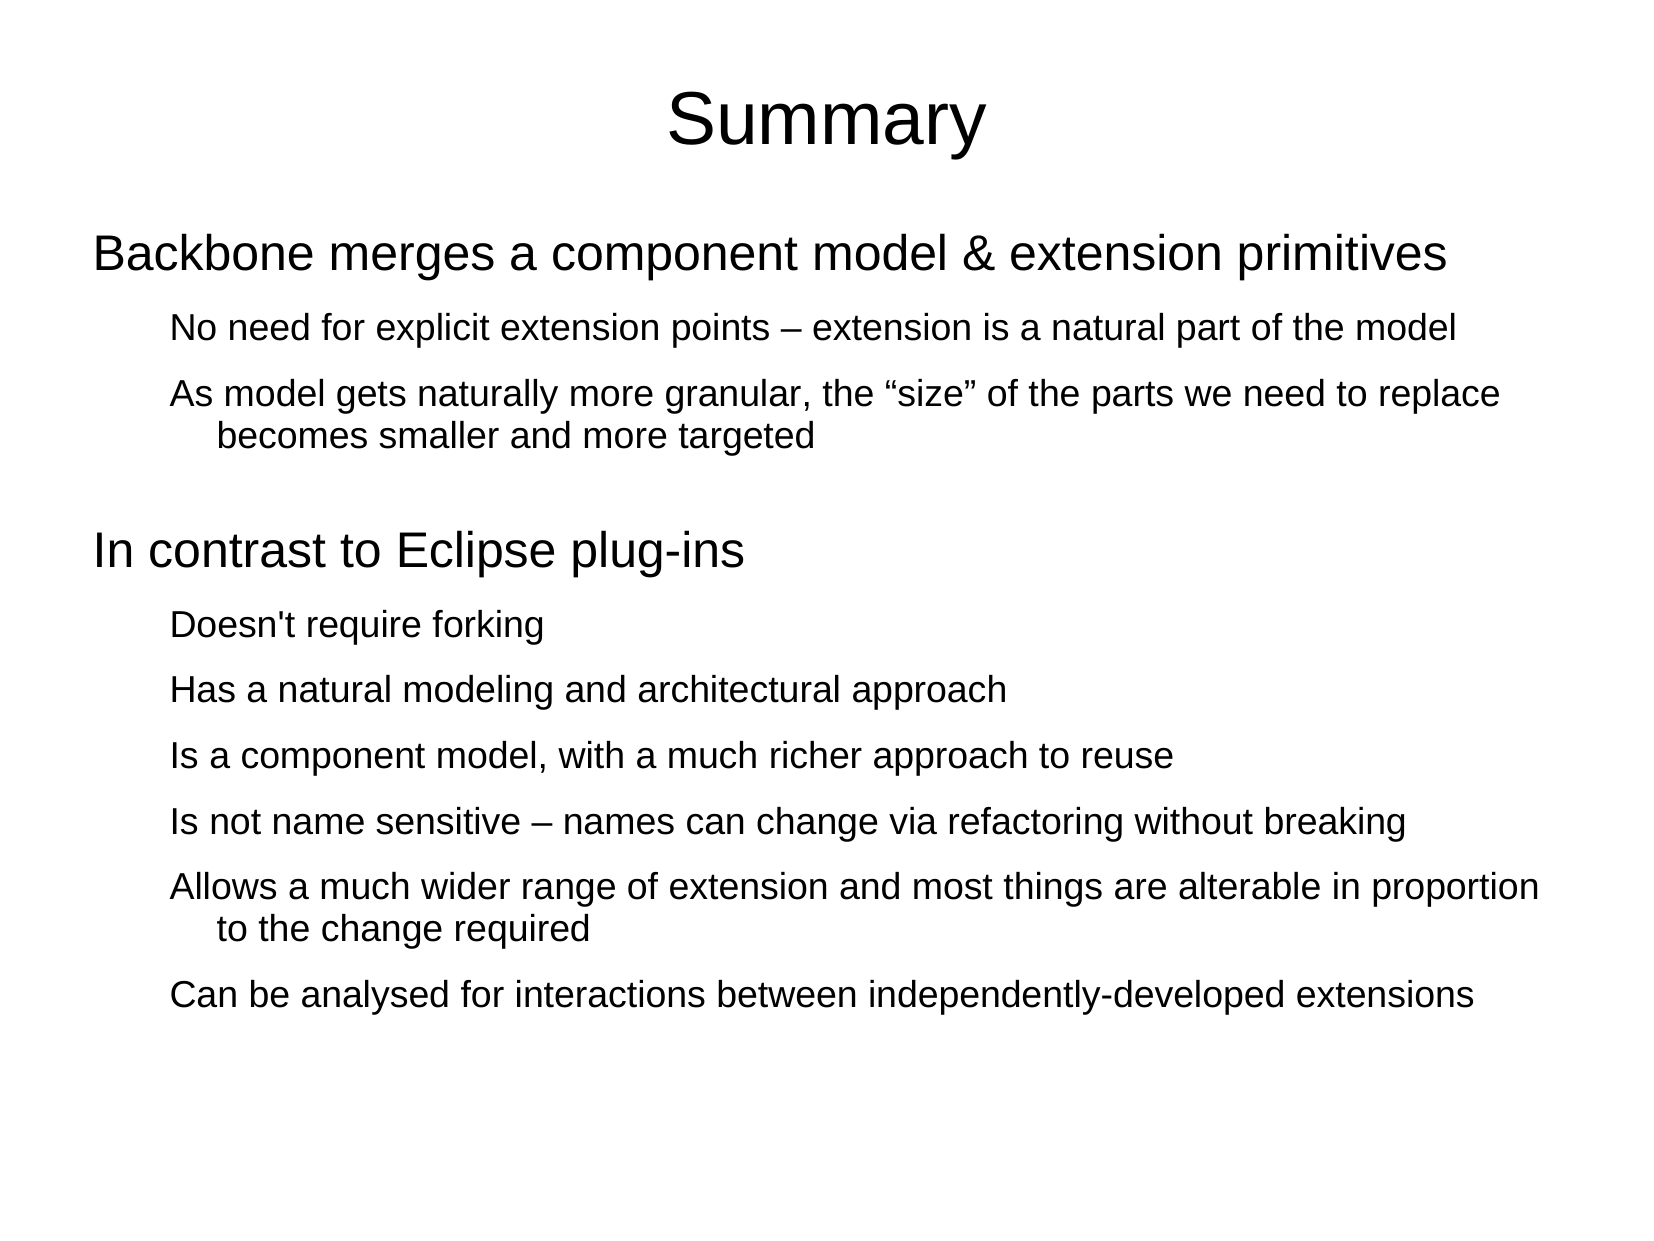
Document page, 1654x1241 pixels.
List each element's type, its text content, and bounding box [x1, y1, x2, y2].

list Backbone merges a component model & extension primitives No need for explicit extension points – extension is a natural part of the model As model gets naturally more granular, the “size” of the parts we need to replace becomes smaller and more targeted In contrast to Eclipse plug-ins Doesn't require forking Has a natural modeling and architectural approach Is a component model, with a much richer approach to reuse Is not name sensitive – names can change via refactoring without breaking Allows a much wider range of extension and most things are alterable in proportion to the change required Can be analysed for interactions between independently-developed extensions [75, 225, 1564, 1094]
title Summary [82, 49, 1571, 188]
